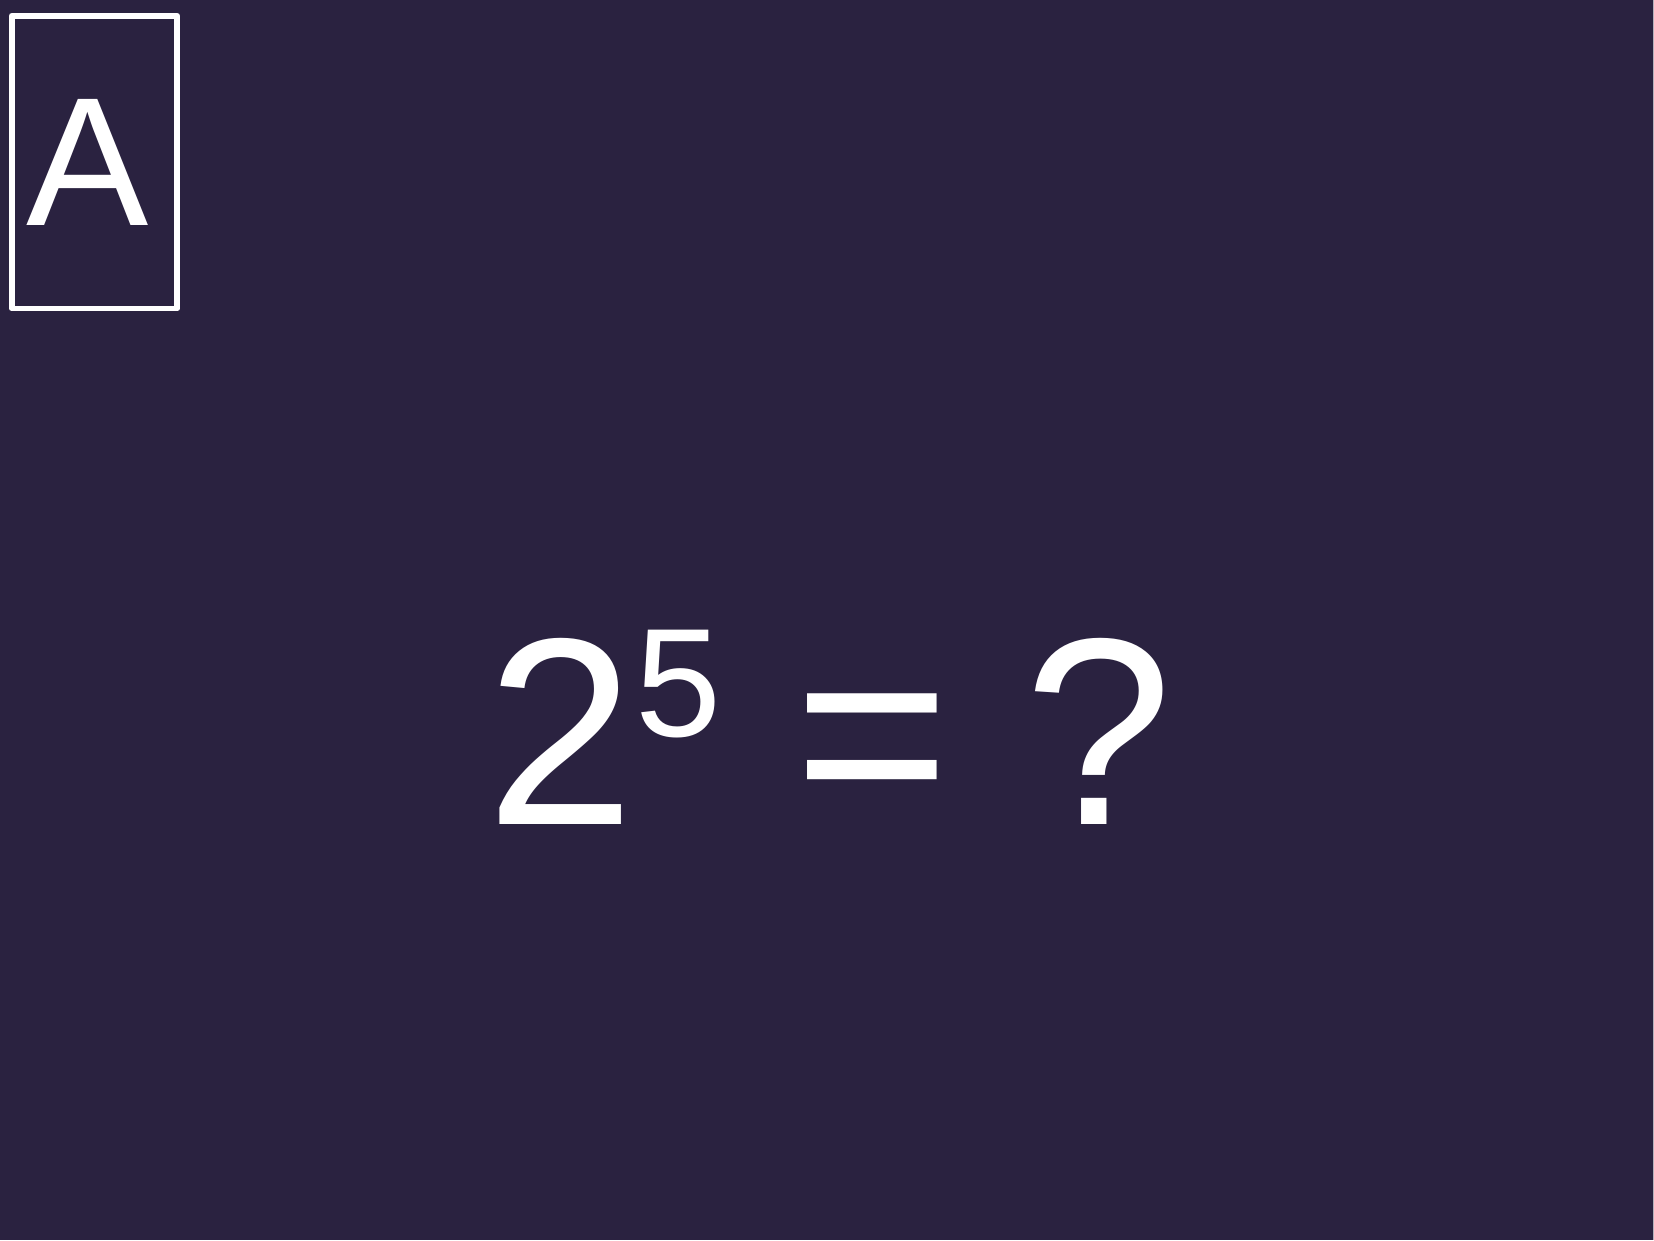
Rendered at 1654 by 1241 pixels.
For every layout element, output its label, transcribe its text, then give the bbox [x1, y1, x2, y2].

text_box A [11, 15, 178, 284]
title 25 = ? [2, 284, 1654, 1179]
